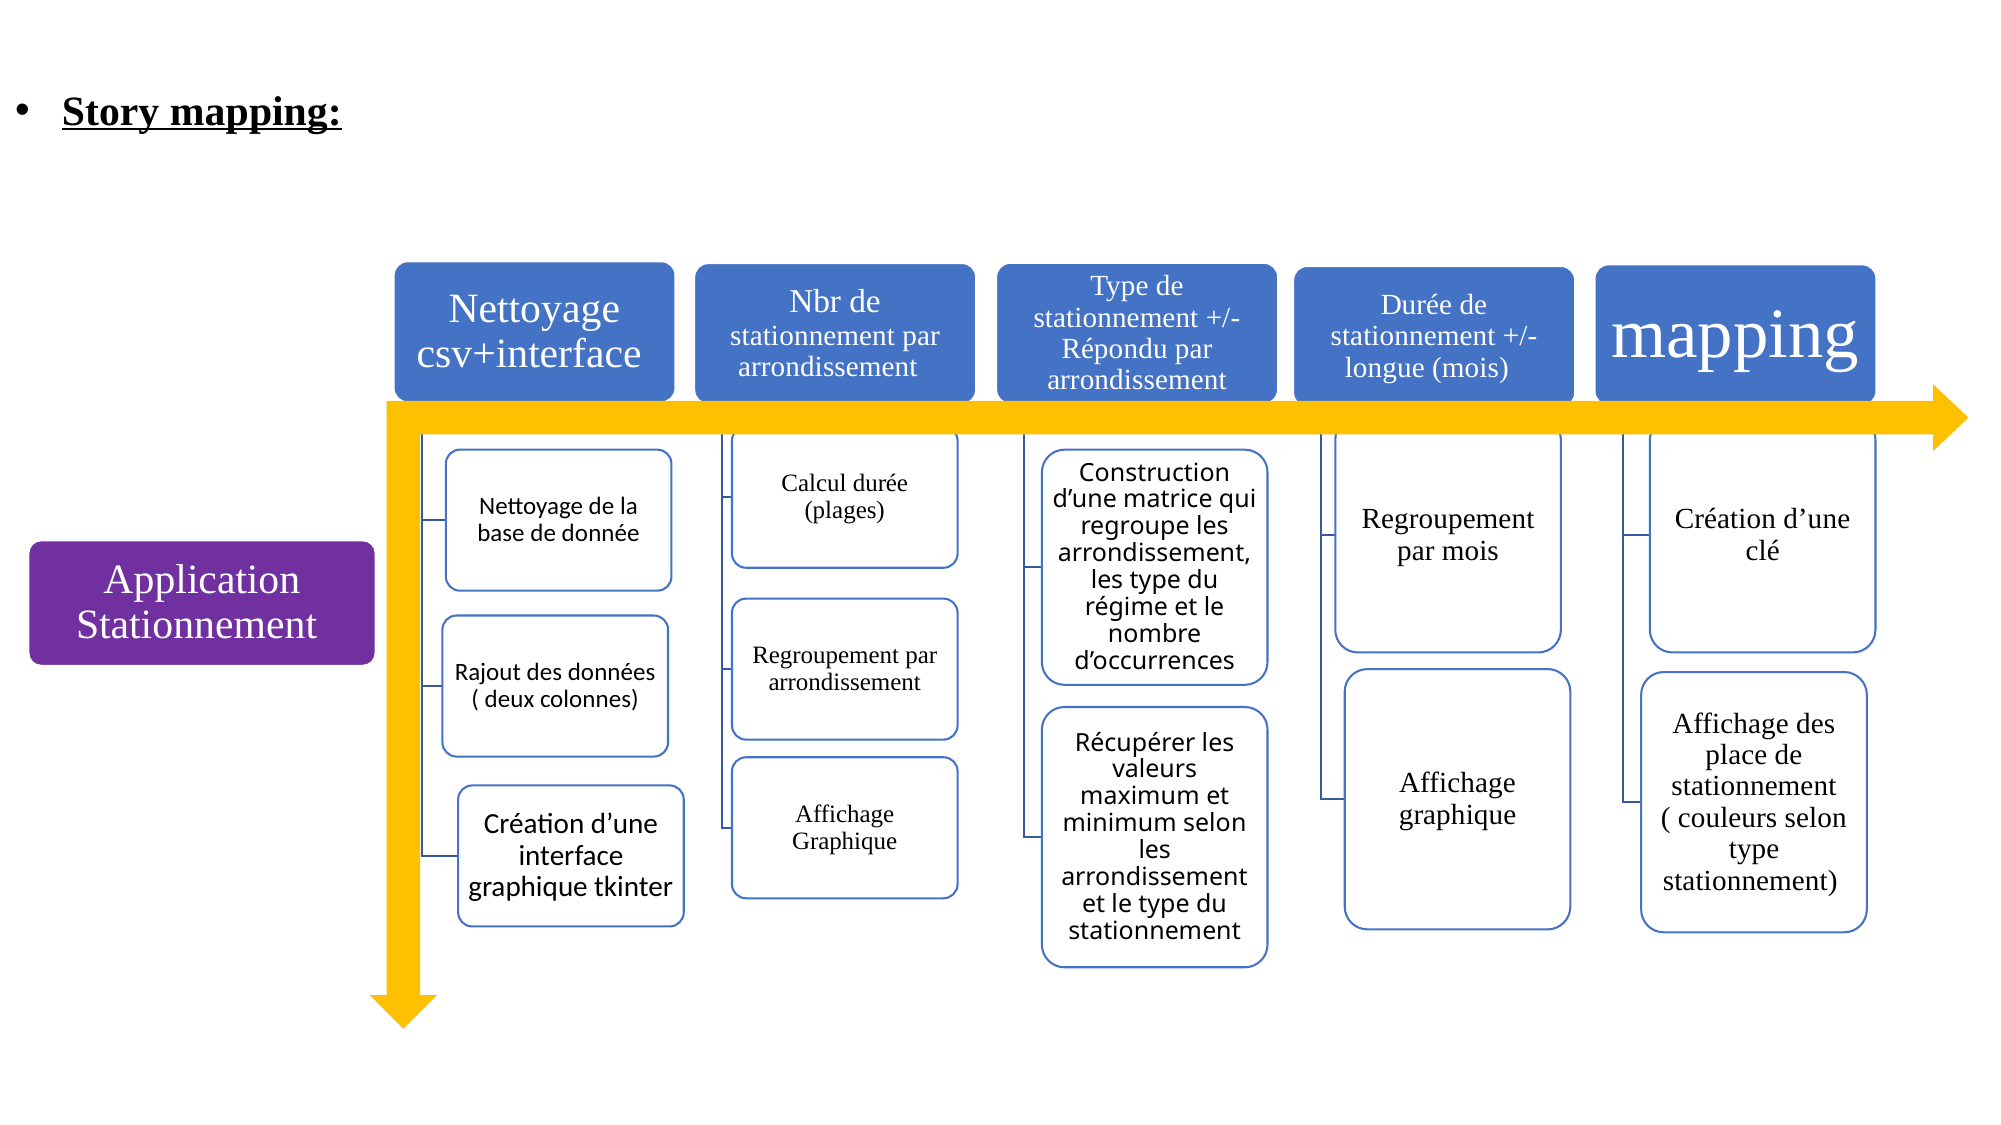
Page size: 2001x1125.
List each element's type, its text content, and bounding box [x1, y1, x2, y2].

text_box Durée de stationnement +/- longue (mois) [1293, 265, 1576, 400]
text_box Nettoyage csv+interface [393, 261, 676, 400]
text_box Création d’une interface graphique tkinter [458, 785, 684, 927]
text_box Construction d’une matrice qui regroupe les arrondissement, les type du régime et le nombre d’occurrences [1041, 449, 1268, 685]
text_box [369, 384, 1969, 1029]
text_box Création d’une clé [1649, 435, 1876, 653]
text_box Rajout des données ( deux colonnes) [442, 615, 669, 757]
text_box Nettoyage de la base de donnée [445, 449, 672, 591]
text_box Calcul durée (plages) [731, 435, 958, 568]
text_box Affichage Graphique [731, 757, 958, 899]
text_box Nbr de stationnement par arrondissement [694, 263, 977, 400]
text_box Récupérer les valeurs maximum et minimum selon les arrondissement et le type du stationnement [1041, 707, 1268, 968]
text_box mapping [1594, 264, 1877, 400]
text_box Story mapping: [0, 76, 1833, 345]
text_box Regroupement par arrondissement [731, 598, 958, 740]
text_box Application Stationnement [28, 540, 376, 666]
text_box Affichage des place de stationnement ( couleurs selon type stationnement) [1641, 672, 1867, 933]
text_box Type de stationnement +/- Répondu par arrondissement [996, 262, 1279, 400]
text_box Regroupement par mois [1335, 435, 1561, 653]
text_box Affichage graphique [1344, 669, 1571, 930]
